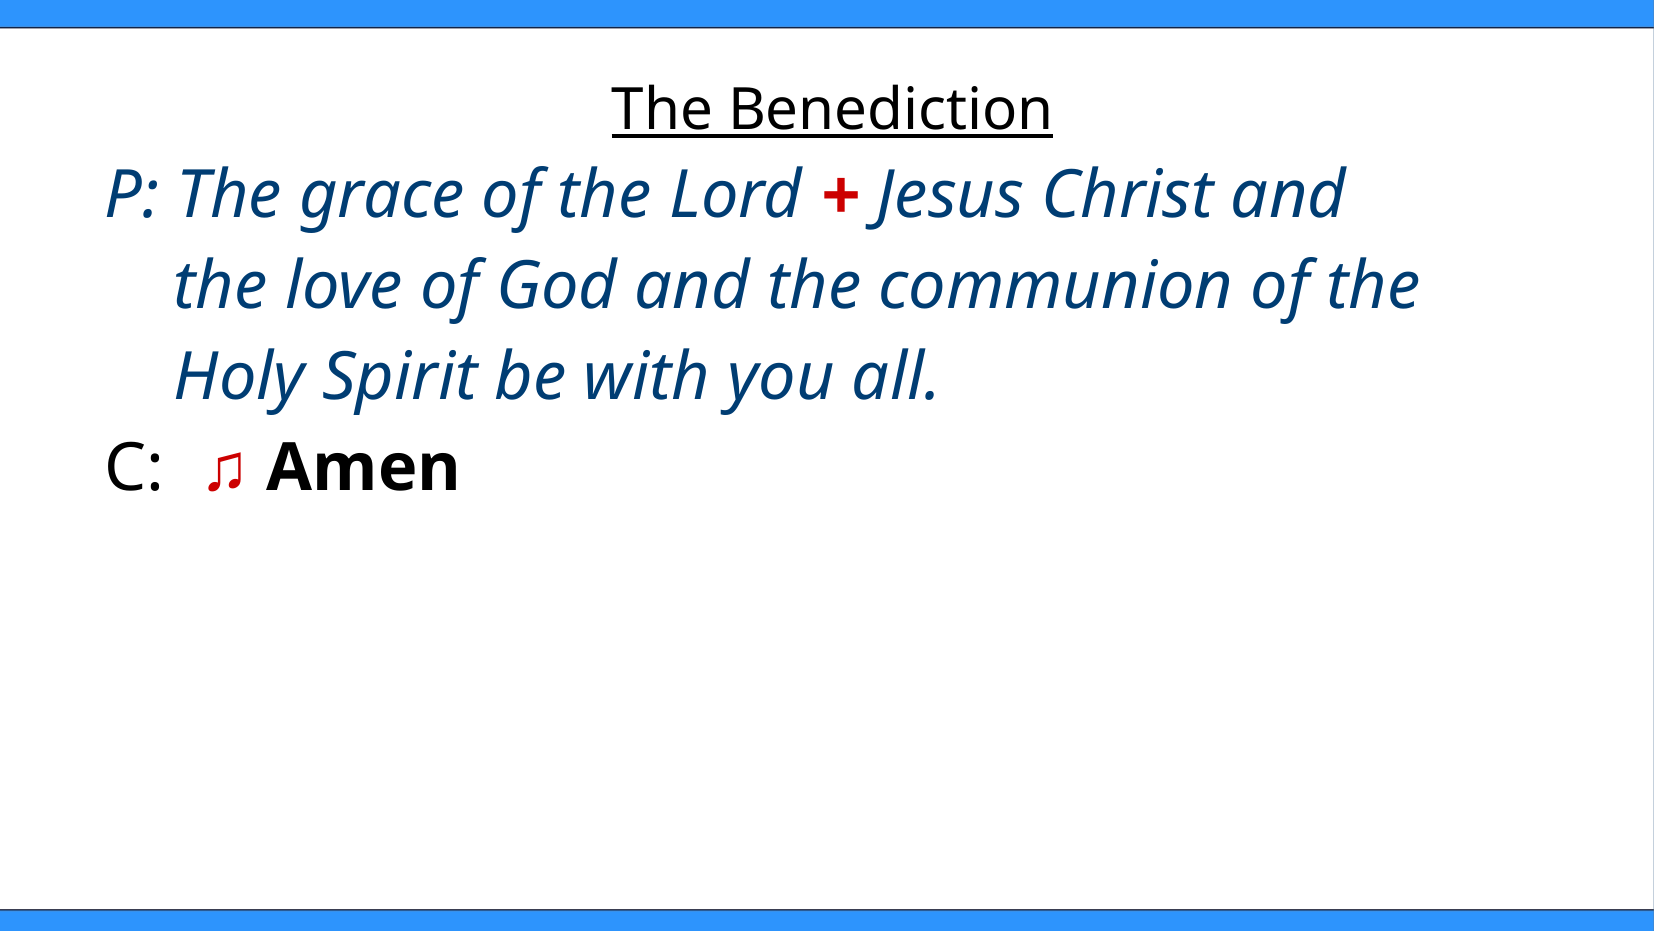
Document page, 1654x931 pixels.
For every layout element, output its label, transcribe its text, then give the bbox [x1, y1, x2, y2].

picture [0, 0, 1654, 931]
text_box The Benediction P: The grace of the Lord + Jesus Christ and the love of God and the communion of the Holy Spirit be with you all. C: ♫ Amen [90, 60, 1576, 633]
